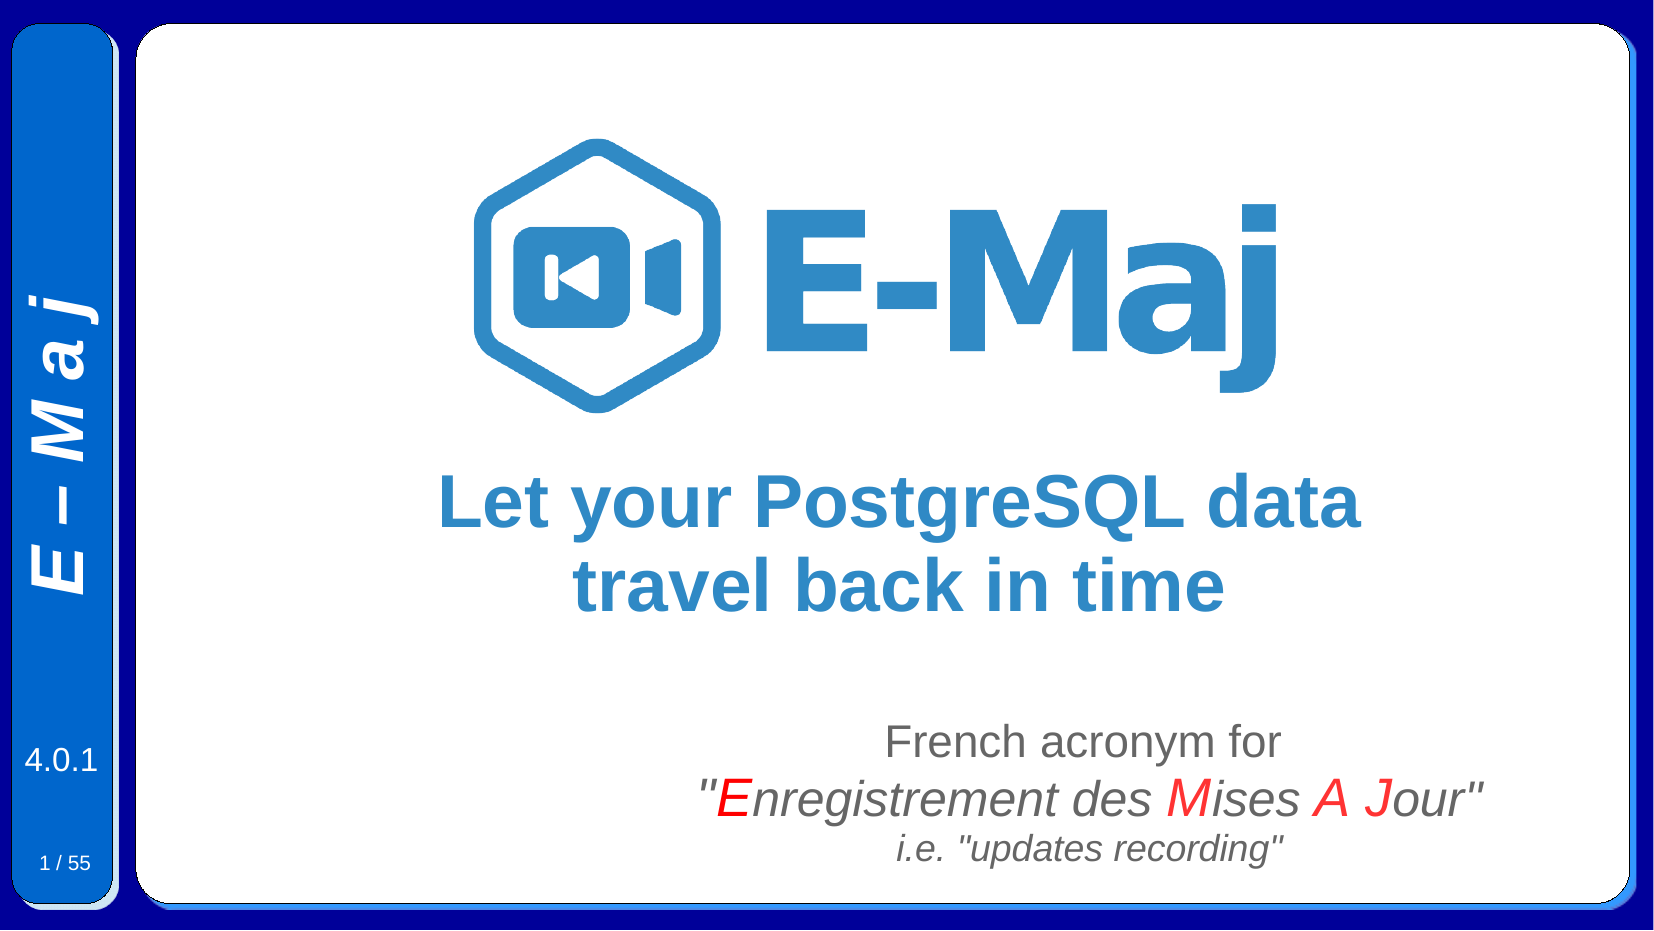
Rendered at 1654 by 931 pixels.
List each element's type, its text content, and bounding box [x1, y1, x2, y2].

picture [472, 137, 1276, 366]
text_box French acronym for "Enregistrement des Mises A Jour" i.e. "updates recording" [602, 708, 1577, 878]
text_box Let your PostgreSQL data travel back in time [194, 366, 1570, 832]
